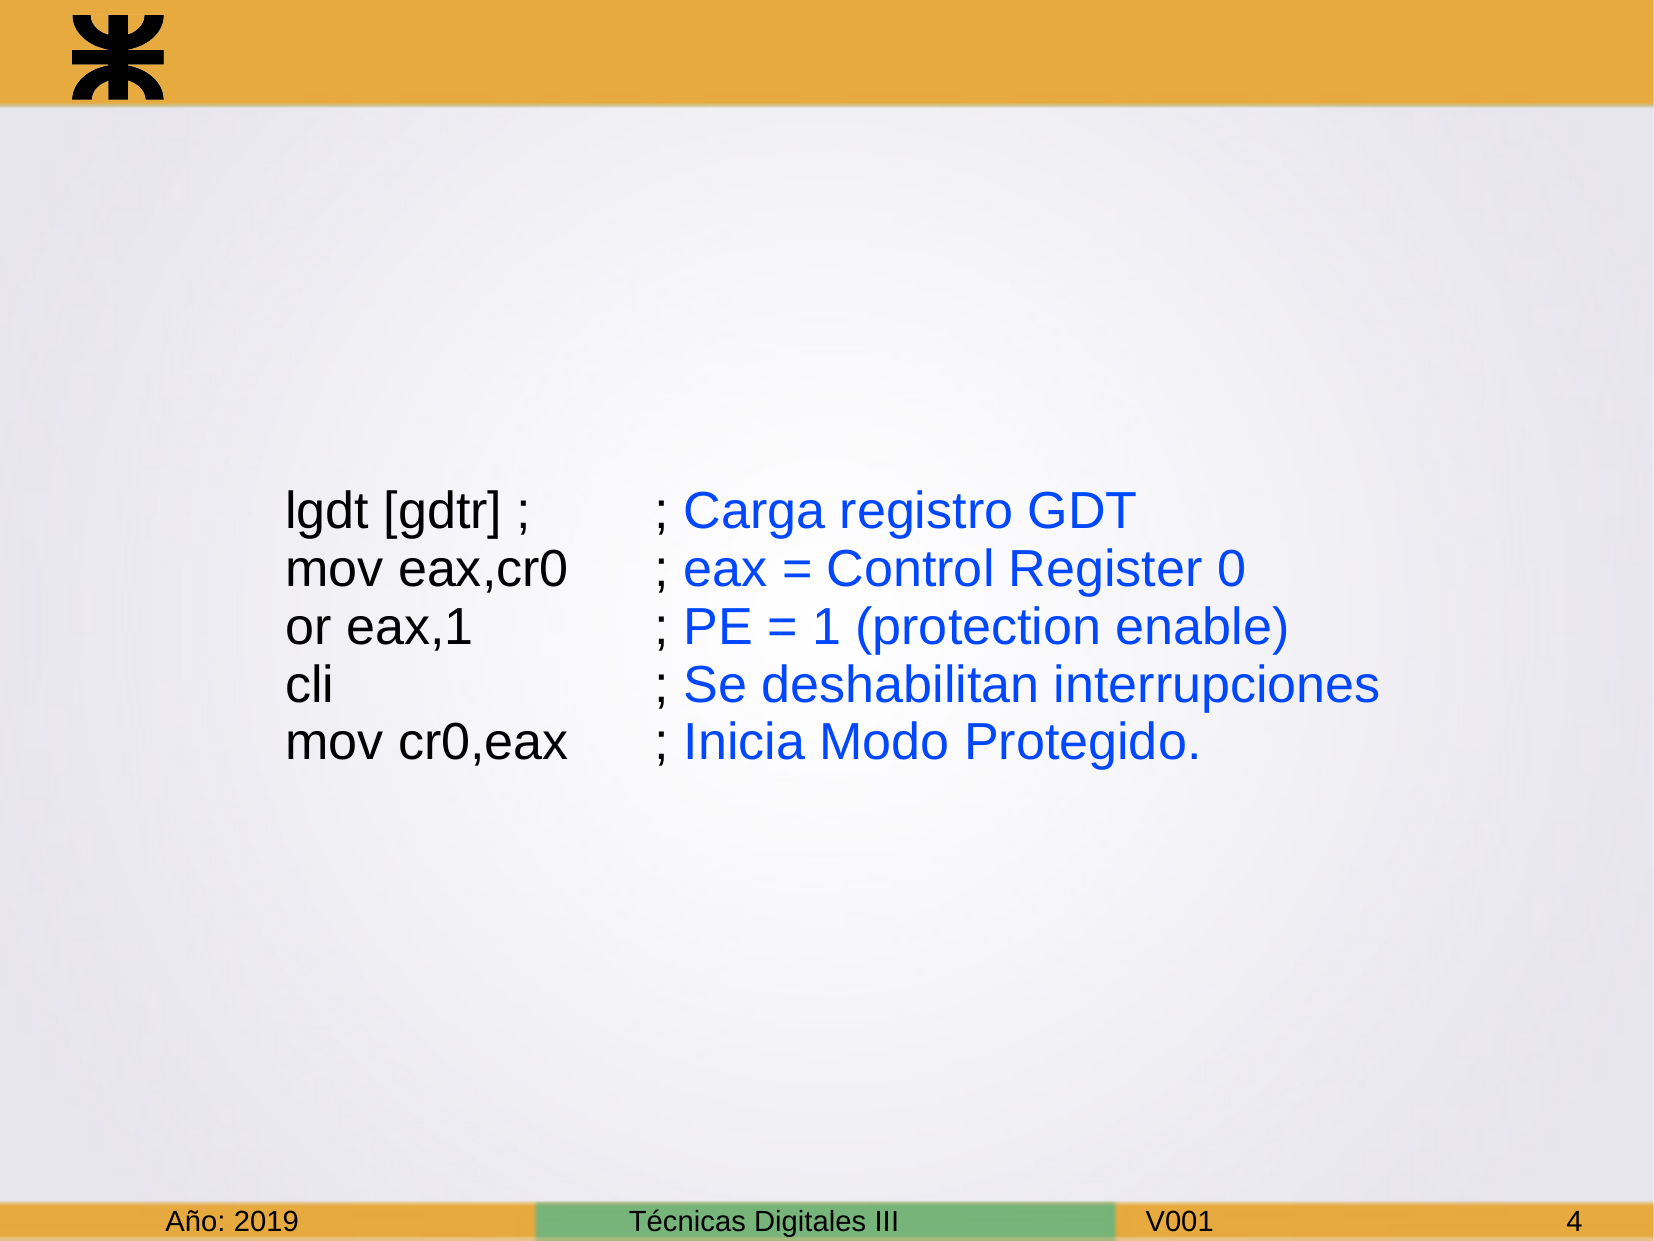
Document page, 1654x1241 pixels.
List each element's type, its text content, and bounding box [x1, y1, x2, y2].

text_box lgdt [gdtr] ; ; Carga registro GDT mov eax,cr0 ; eax = Control Register 0 or eax,1 ; PE = 1 (protection enable) cli ; Se deshabilitan interrupciones mov cr0,eax ; Inicia Modo Protegido. [270, 473, 1397, 777]
picture [0, 0, 1654, 1241]
